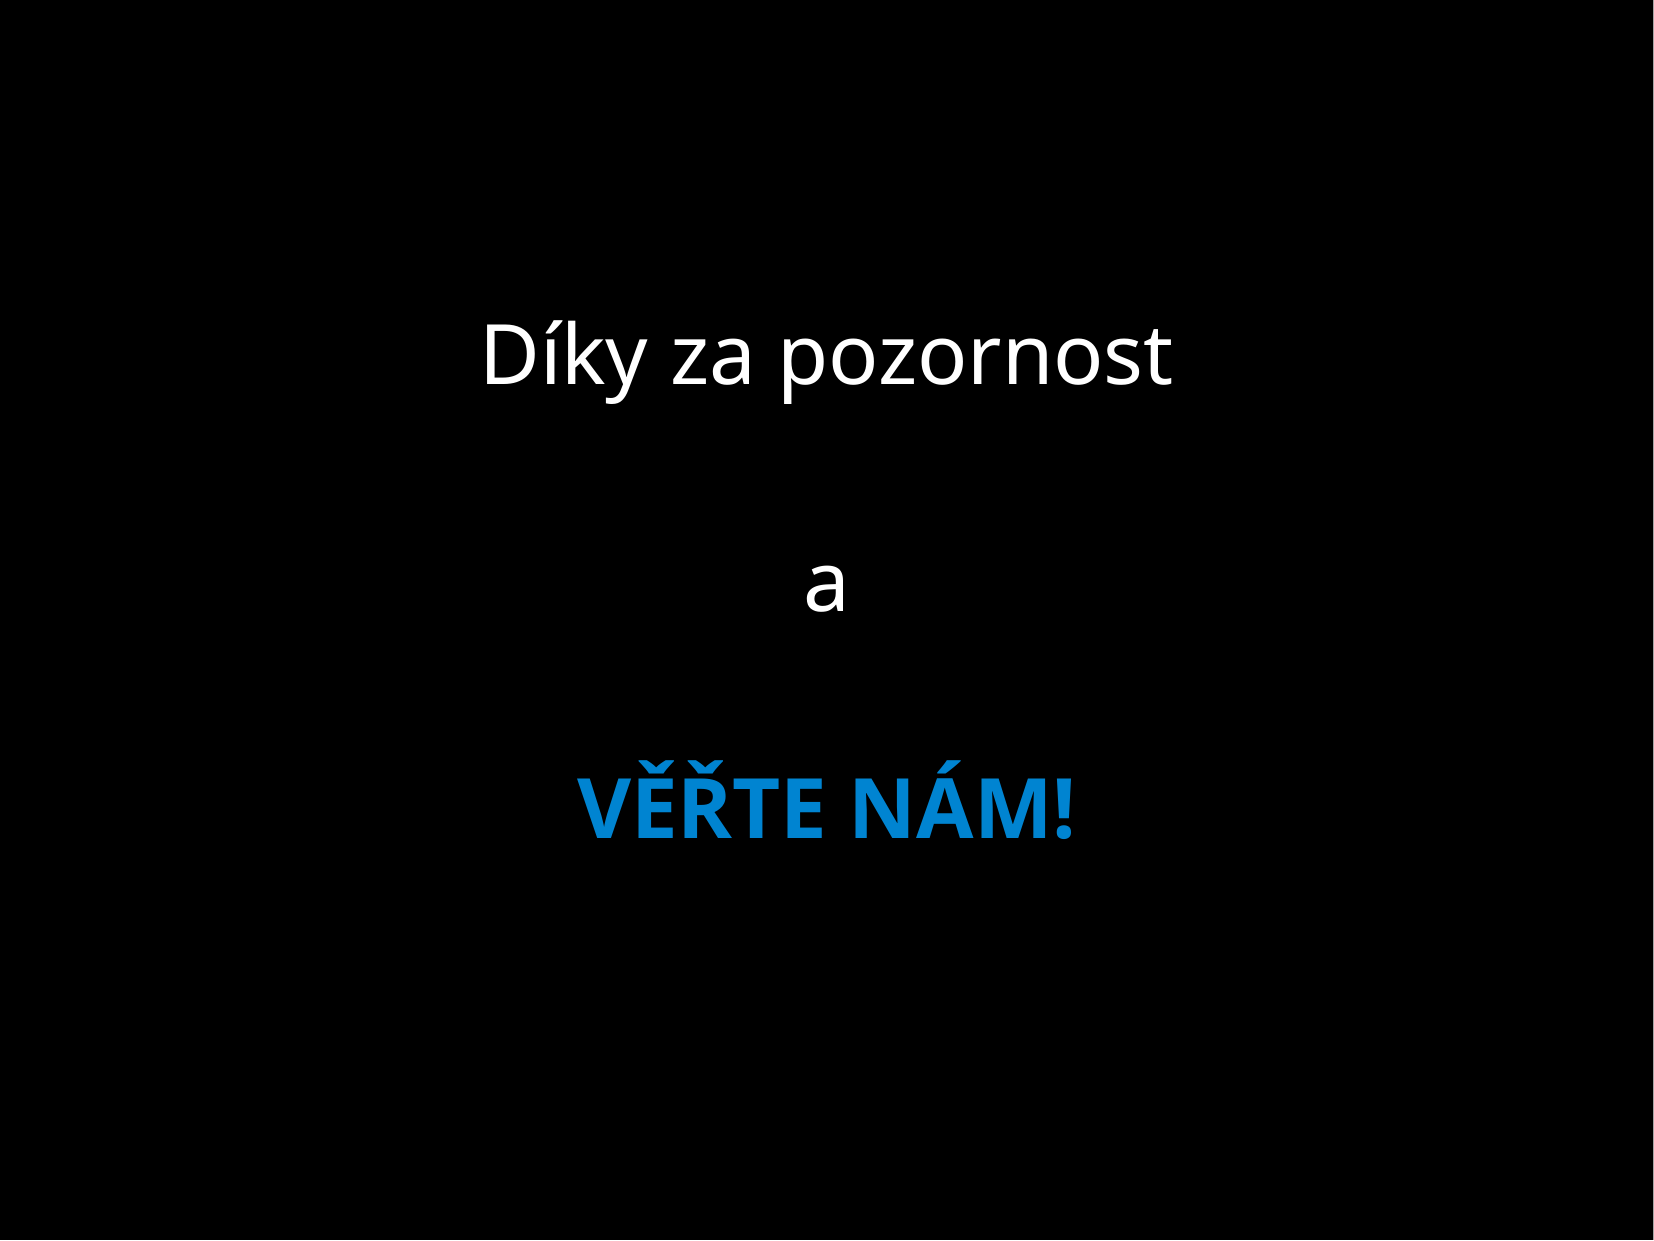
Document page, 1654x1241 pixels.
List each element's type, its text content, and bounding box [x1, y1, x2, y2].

subtitle Díky za pozornost a VĚŘTE NÁM! [82, 56, 1571, 1102]
